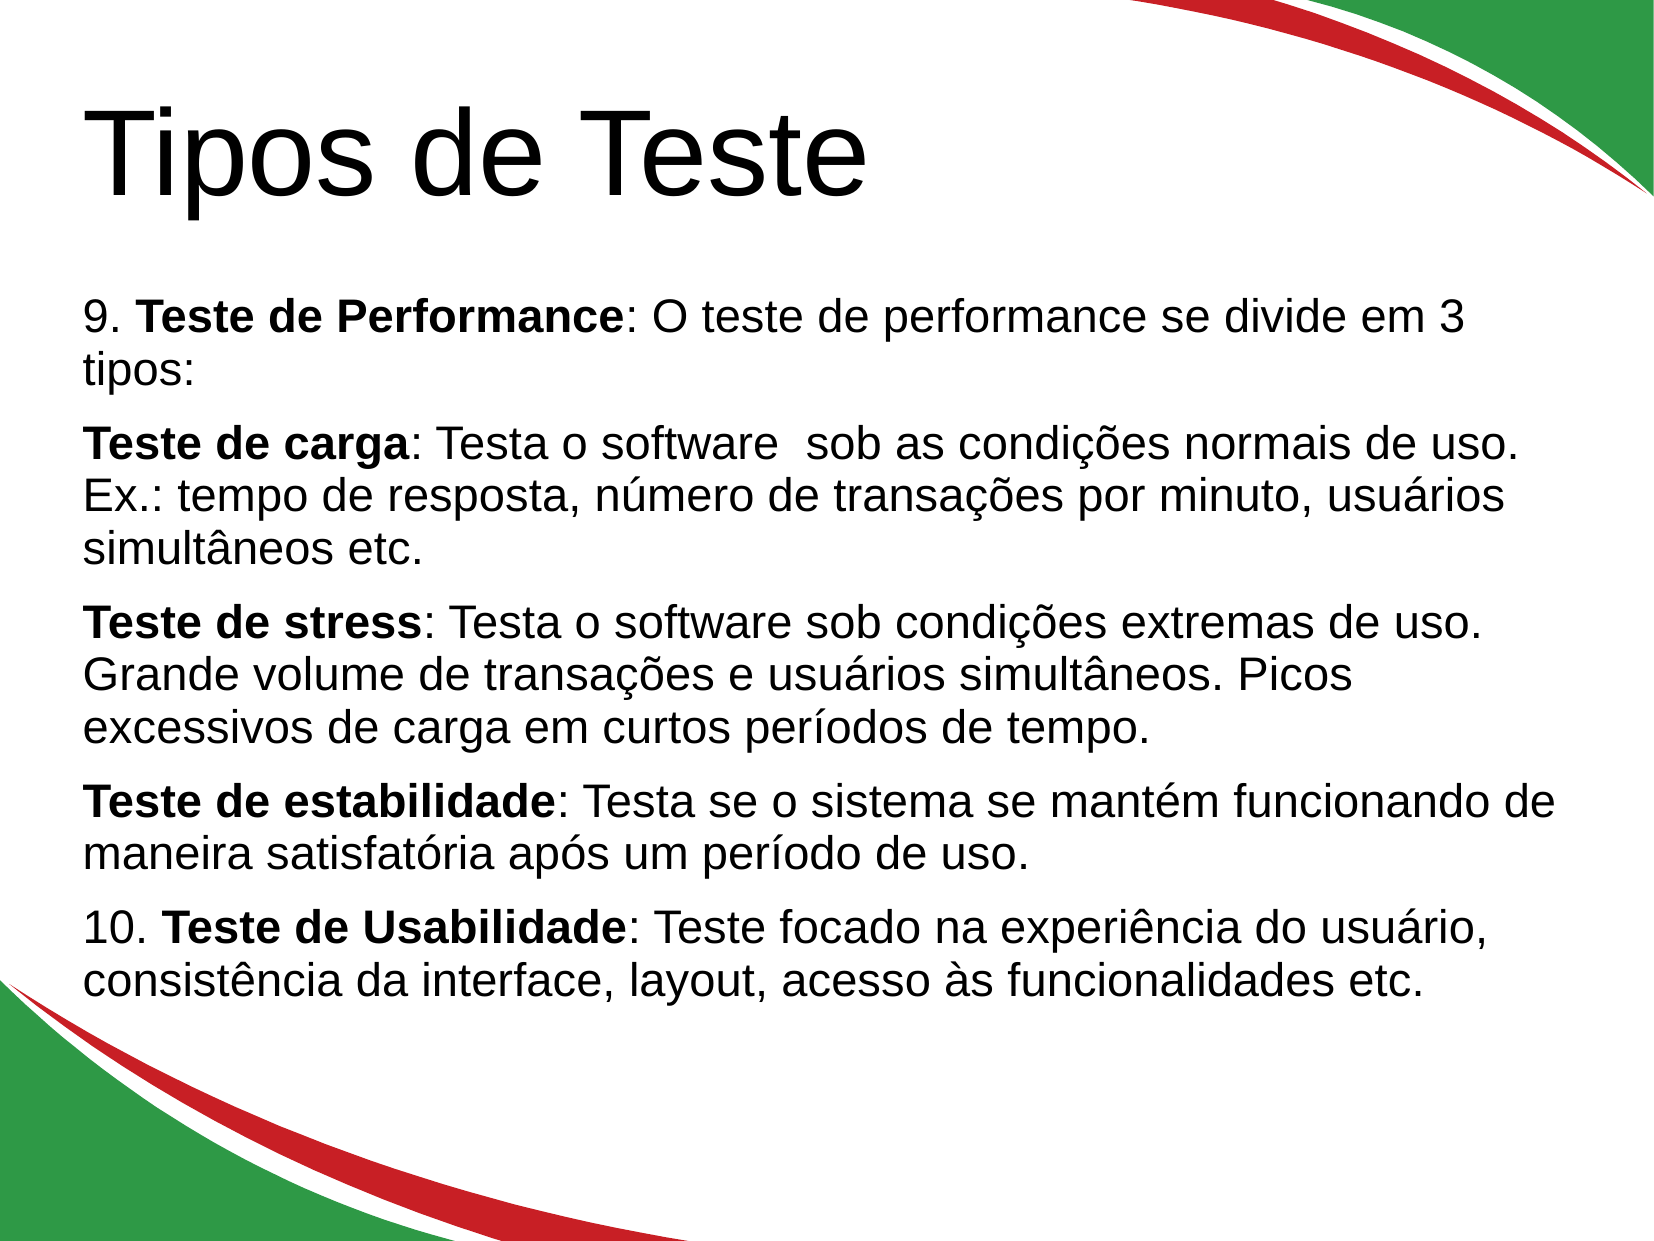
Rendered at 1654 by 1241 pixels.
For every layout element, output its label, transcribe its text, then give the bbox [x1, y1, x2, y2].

list 9. Teste de Performance: O teste de performance se divide em 3 tipos: Teste de carga: Testa o software sob as condições normais de uso. Ex.: tempo de resposta, número de transações por minuto, usuários simultâneos etc. Teste de stress: Testa o software sob condições extremas de uso. Grande volume de transações e usuários simultâneos. Picos excessivos de carga em curtos períodos de tempo. Teste de estabilidade: Testa se o sistema se mantém funcionando de maneira satisfatória após um período de uso. 10. Teste de Usabilidade: Teste focado na experiência do usuário, consistência da interface, layout, acesso às funcionalidades etc. [82, 290, 1571, 1010]
title Tipos de Teste [82, 49, 1571, 257]
